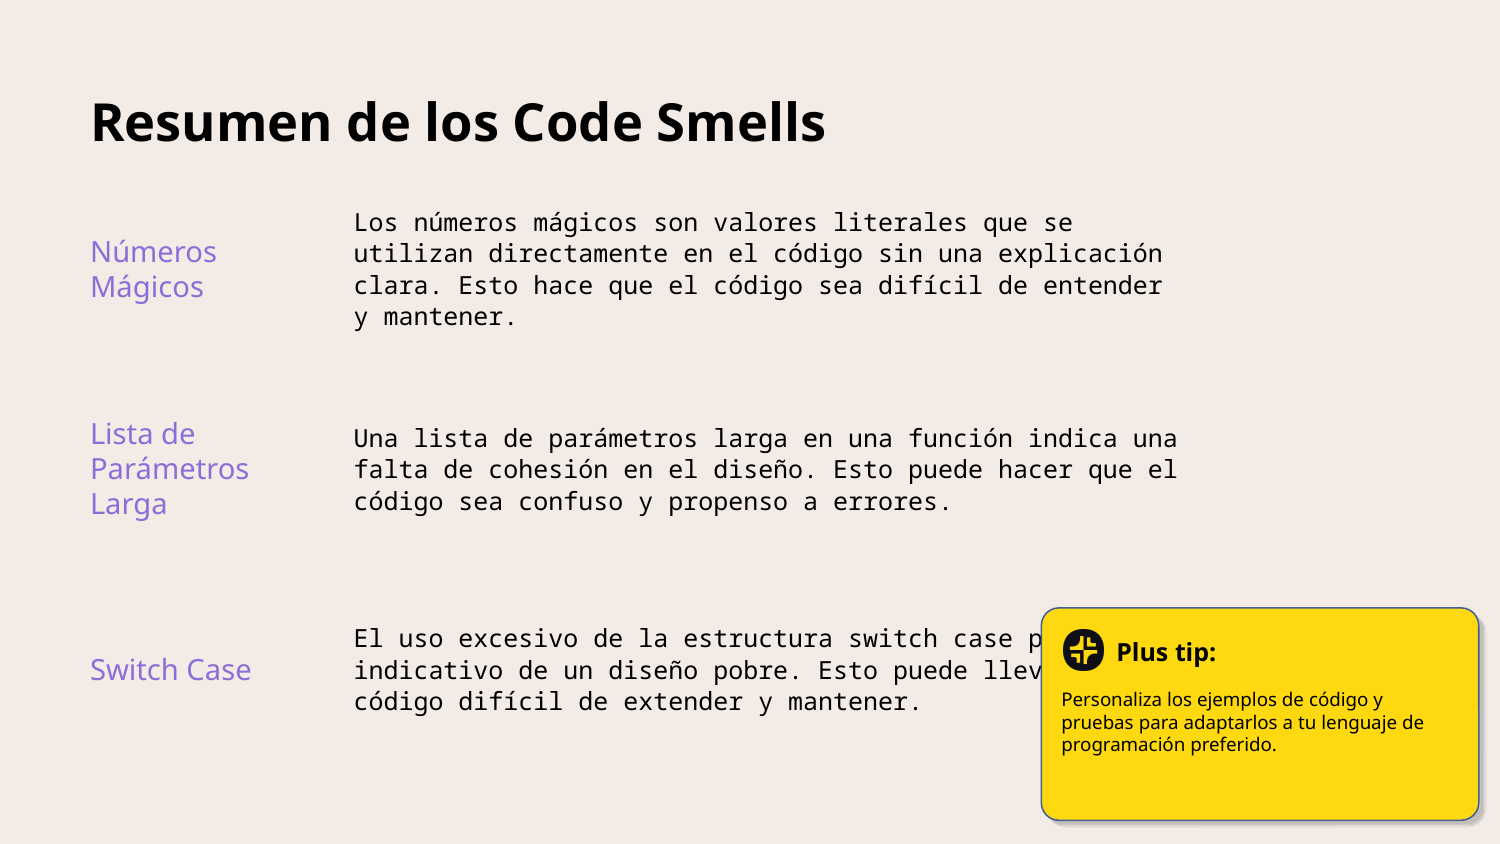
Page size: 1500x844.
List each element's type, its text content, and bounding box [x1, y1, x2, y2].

title Resumen de los Code Smells [75, 72, 1425, 167]
list Una lista de parámetros larga en una función indica una falta de cohesión en el diseño. Esto puede hacer que el código sea confuso y propenso a errores. [338, 387, 1201, 550]
subtitle Switch Case [75, 587, 306, 750]
list Los números mágicos son valores literales que se utilizan directamente en el código sin una explicación clara. Esto hace que el código sea difícil de entender y mantener. [338, 187, 1201, 349]
subtitle Lista de Parámetros Larga [75, 387, 306, 550]
text_box Personaliza los ejemplos de código y pruebas para adaptarlos a tu lenguaje de programación preferido. [1041, 607, 1479, 821]
subtitle Números Mágicos [75, 187, 306, 349]
text_box Plus tip: [1116, 632, 1429, 671]
list El uso excesivo de la estructura switch case puede ser indicativo de un diseño pobre. Esto puede llevar a un código difícil de extender y mantener. [338, 587, 1201, 750]
picture [1063, 629, 1104, 671]
